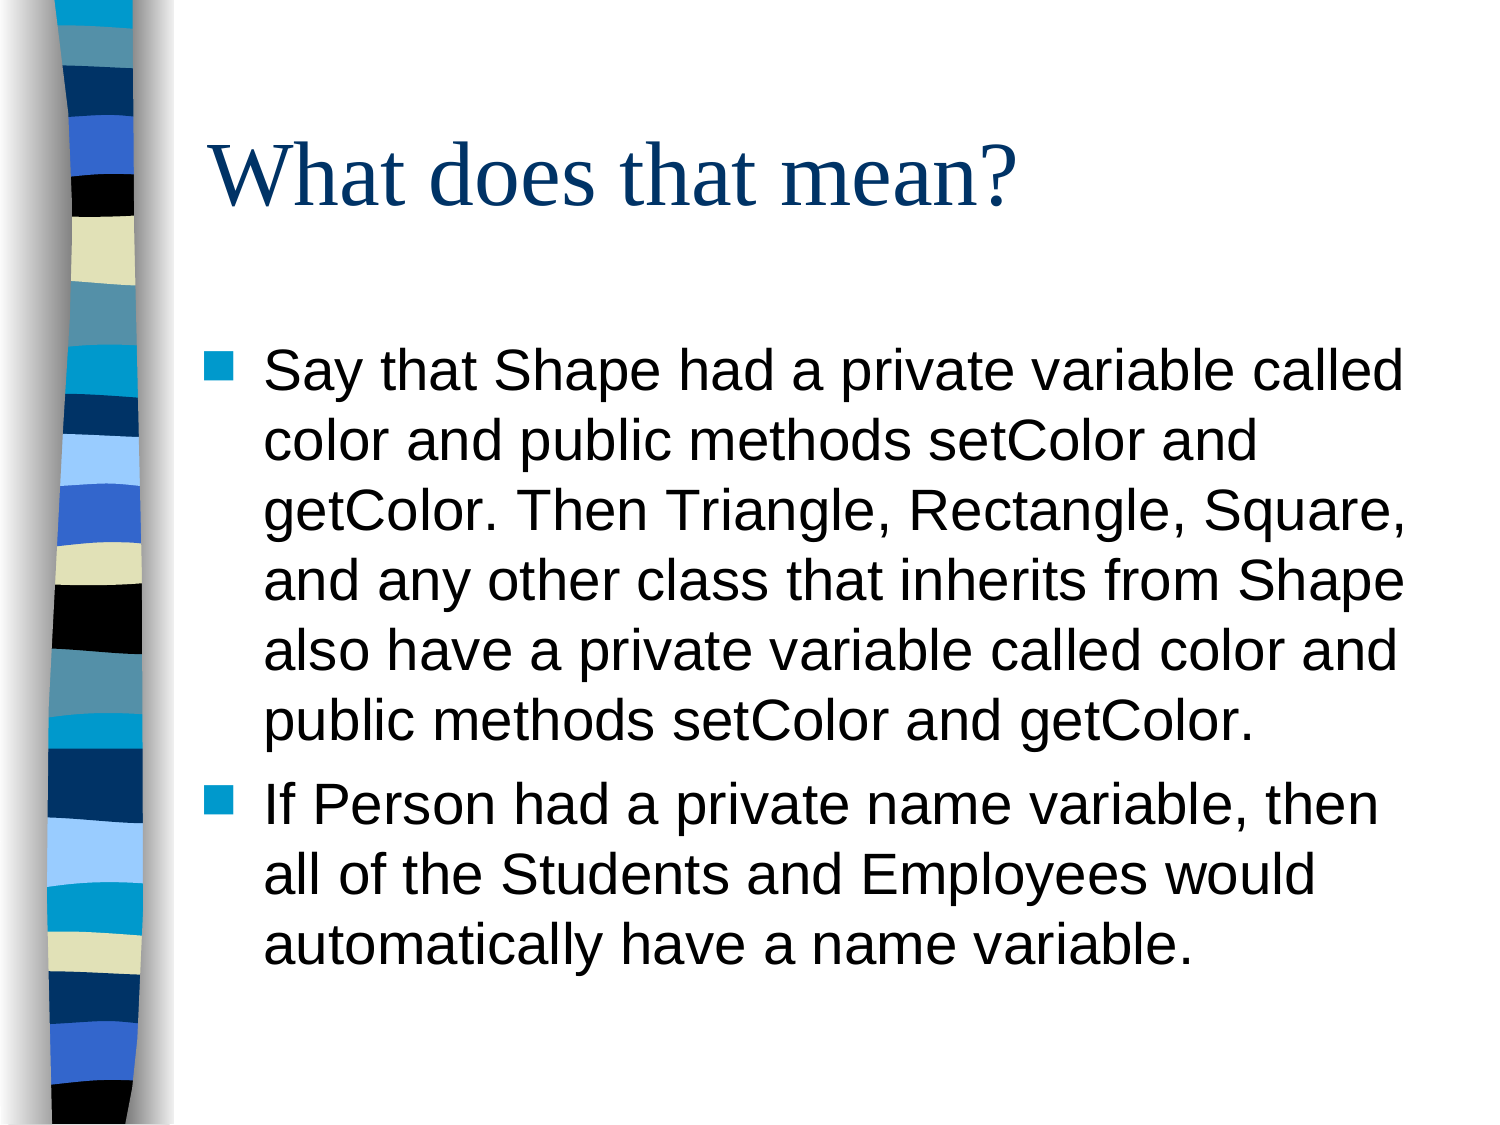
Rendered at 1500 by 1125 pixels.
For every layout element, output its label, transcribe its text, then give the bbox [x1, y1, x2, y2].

list Say that Shape had a private variable called color and public methods setColor and getColor. Then Triangle, Rectangle, Square, and any other class that inherits from Shape also have a private variable called color and public methods setColor and getColor. If Person had a private name variable, then all of the Students and Employees would automatically have a name variable. [192, 324, 1468, 1000]
title What does that mean? [192, 74, 1468, 263]
